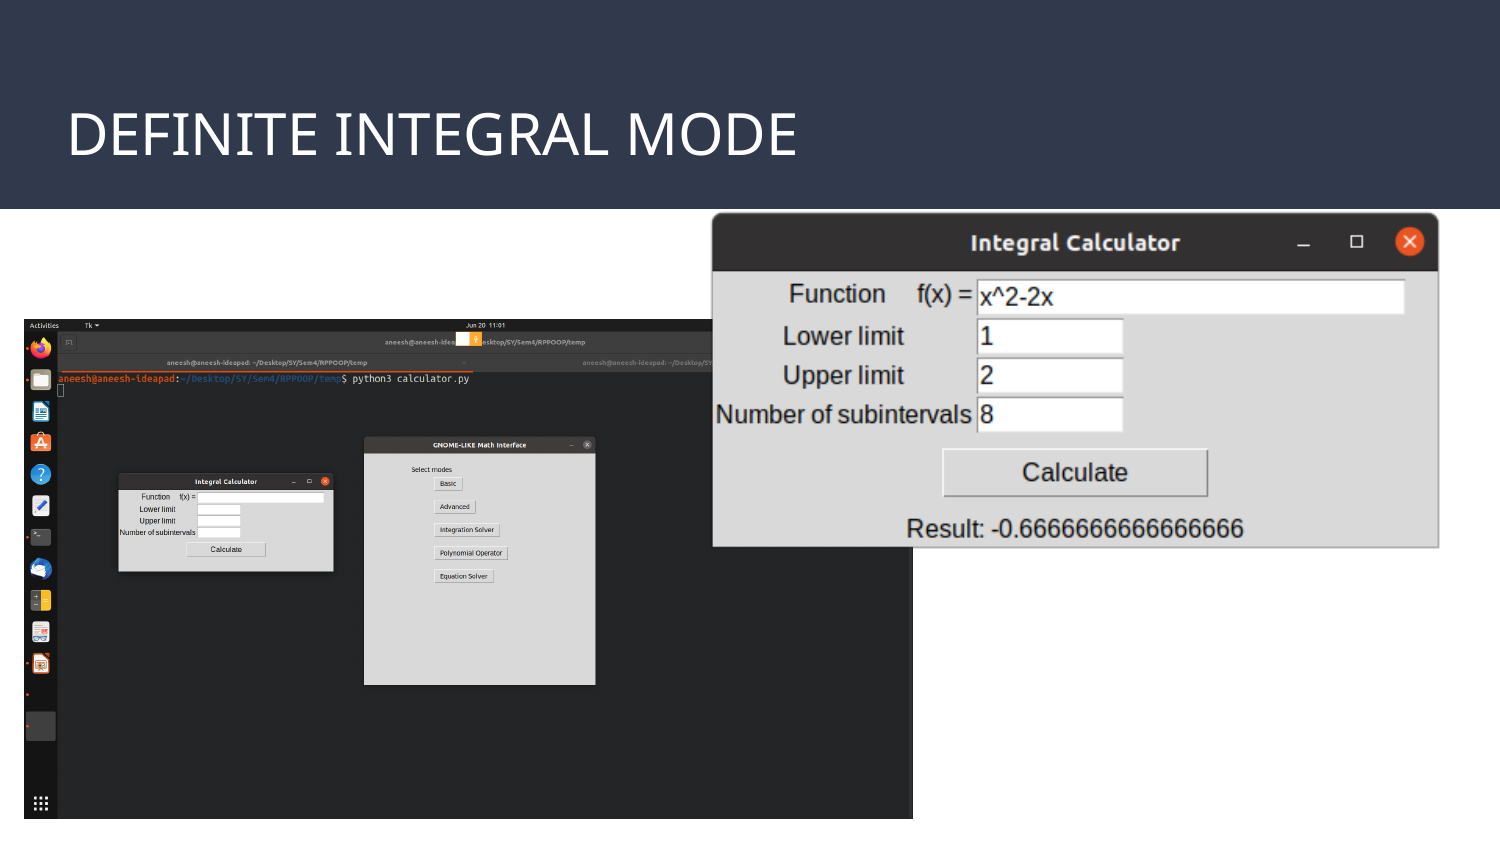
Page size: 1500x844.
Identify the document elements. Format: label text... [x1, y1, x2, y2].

title DEFINITE INTEGRAL MODE [51, 82, 1449, 185]
picture [24, 201, 1454, 819]
